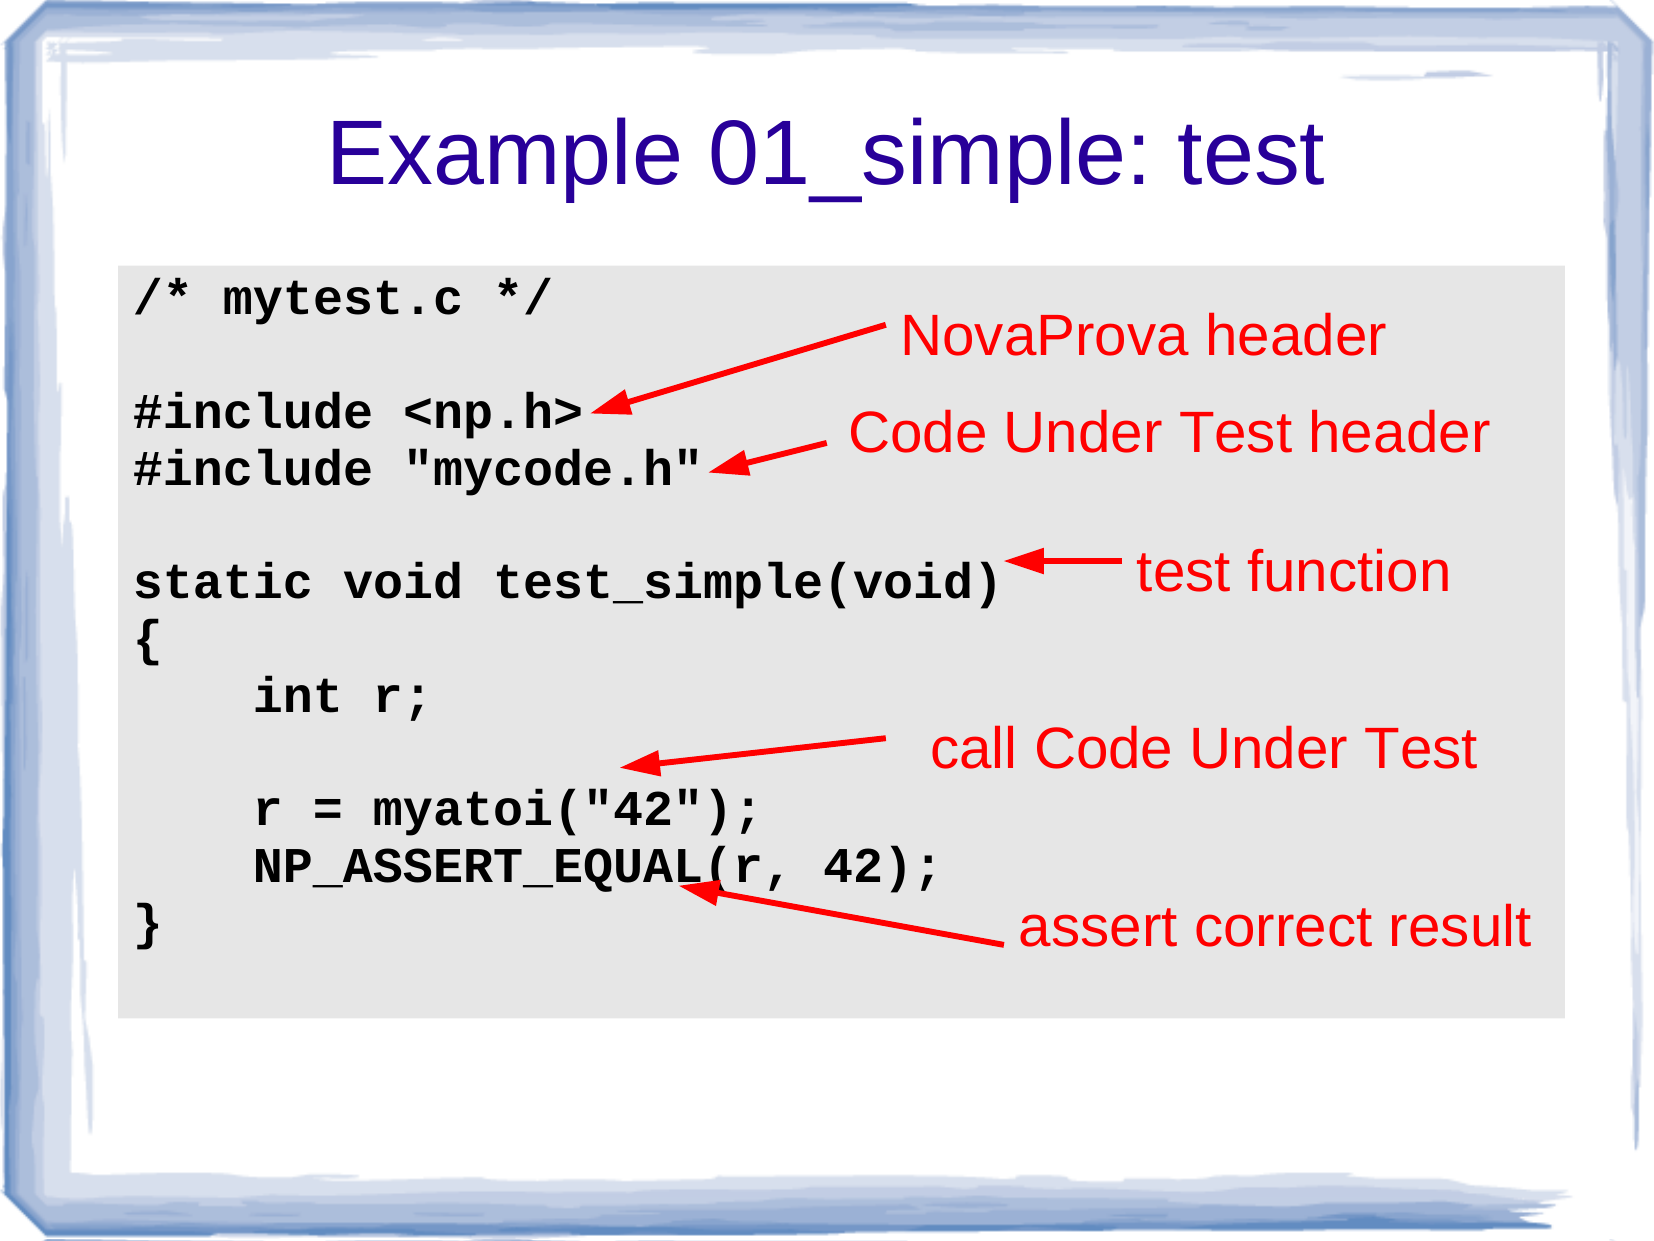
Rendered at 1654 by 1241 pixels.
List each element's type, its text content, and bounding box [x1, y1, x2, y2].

text_box /* mytest.c */ #include <np.h> #include "mycode.h" static void test_simple(void) { int r; r = myatoi("42"); NP_ASSERT_EQUAL(r, 42); } [118, 265, 1565, 1019]
text_box Code Under Test header [833, 392, 1506, 473]
title Example 01_simple: test [82, 49, 1571, 257]
text_box call Code Under Test [915, 708, 1494, 789]
text_box test function [1122, 531, 1467, 612]
text_box assert correct result [1003, 885, 1548, 966]
text_box NovaProva header [885, 295, 1403, 376]
picture [0, 0, 1654, 1241]
